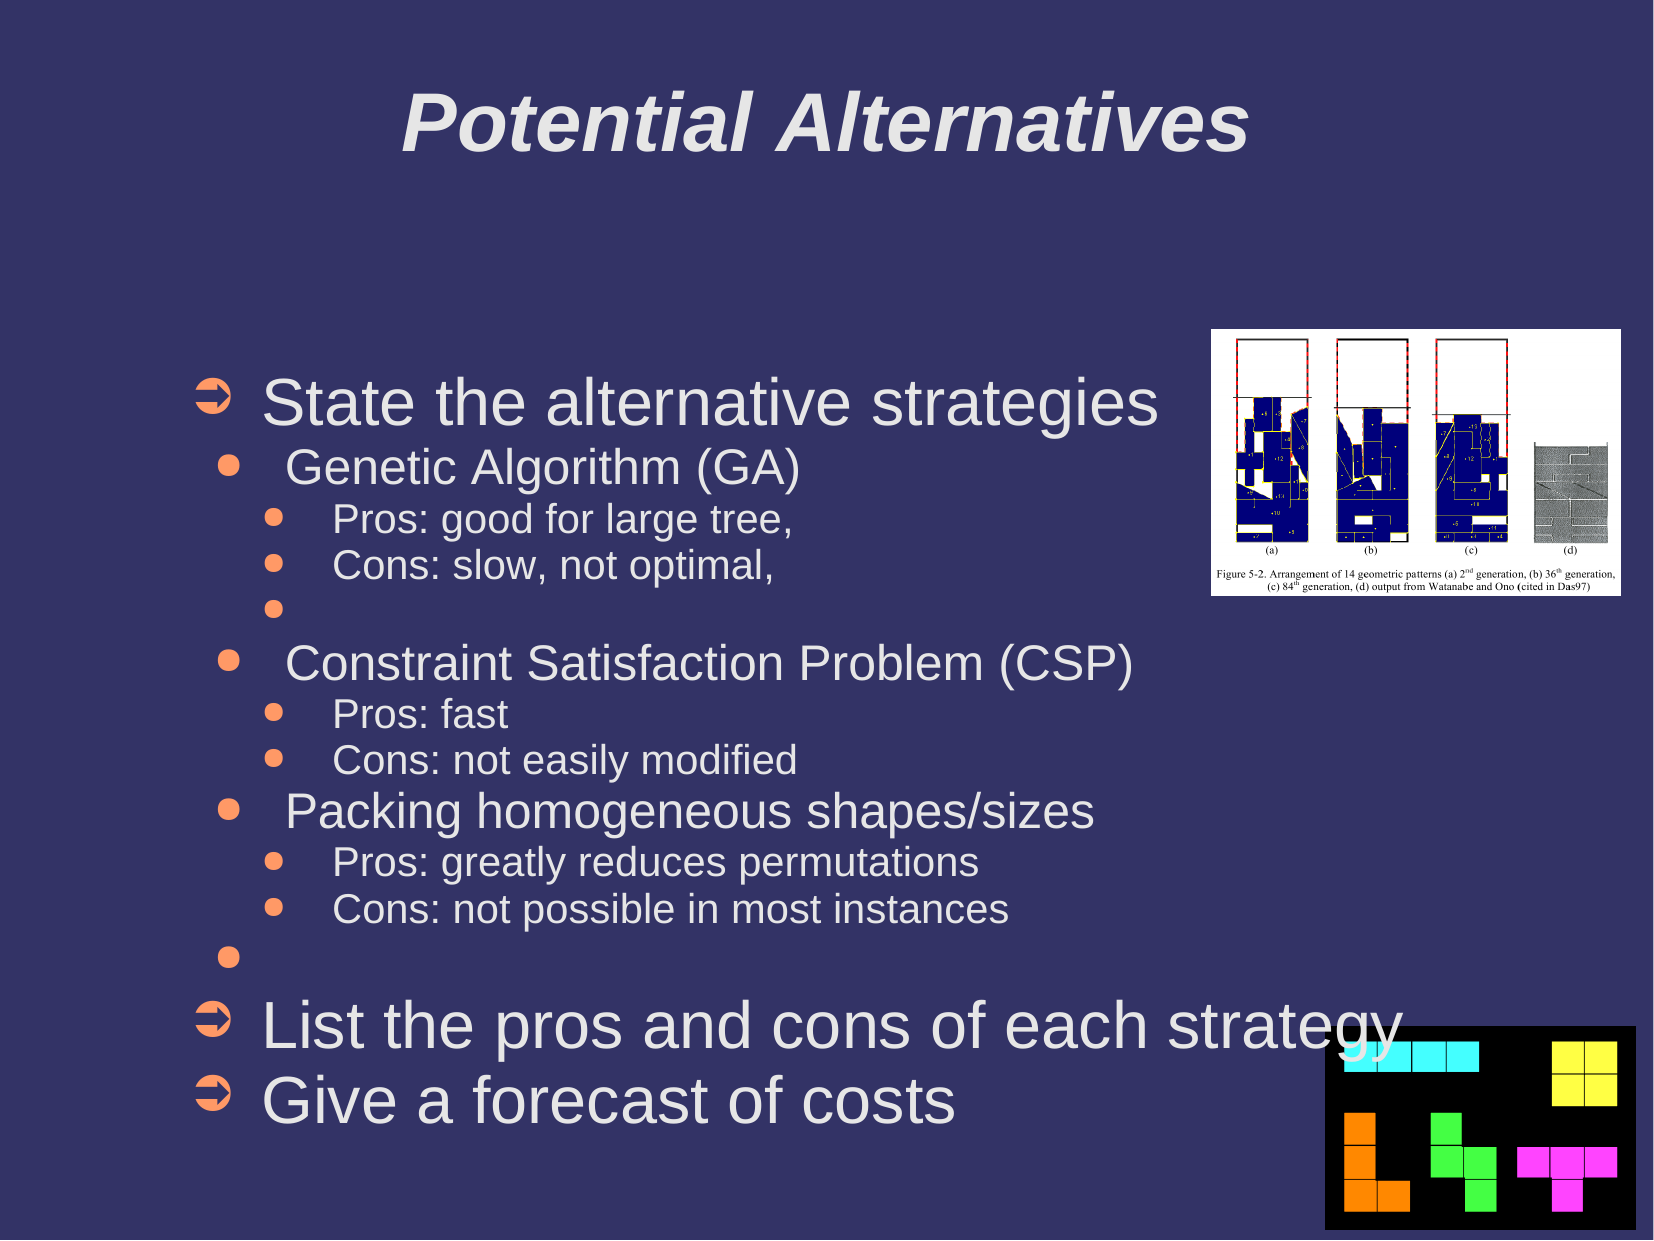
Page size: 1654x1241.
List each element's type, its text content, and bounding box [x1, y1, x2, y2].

title Potential Alternatives [121, 19, 1534, 227]
list State the alternative strategies Genetic Algorithm (GA) Pros: good for large tree, Cons: slow, not optimal, Constraint Satisfaction Problem (CSP) Pros: fast Cons: not easily modified Packing homogeneous shapes/sizes Pros: greatly reduces permutations Cons: not possible in most instances List the pros and cons of each strategy Give a forecast of costs [178, 364, 1570, 1147]
picture [1211, 329, 1621, 596]
picture [1325, 1026, 1636, 1230]
